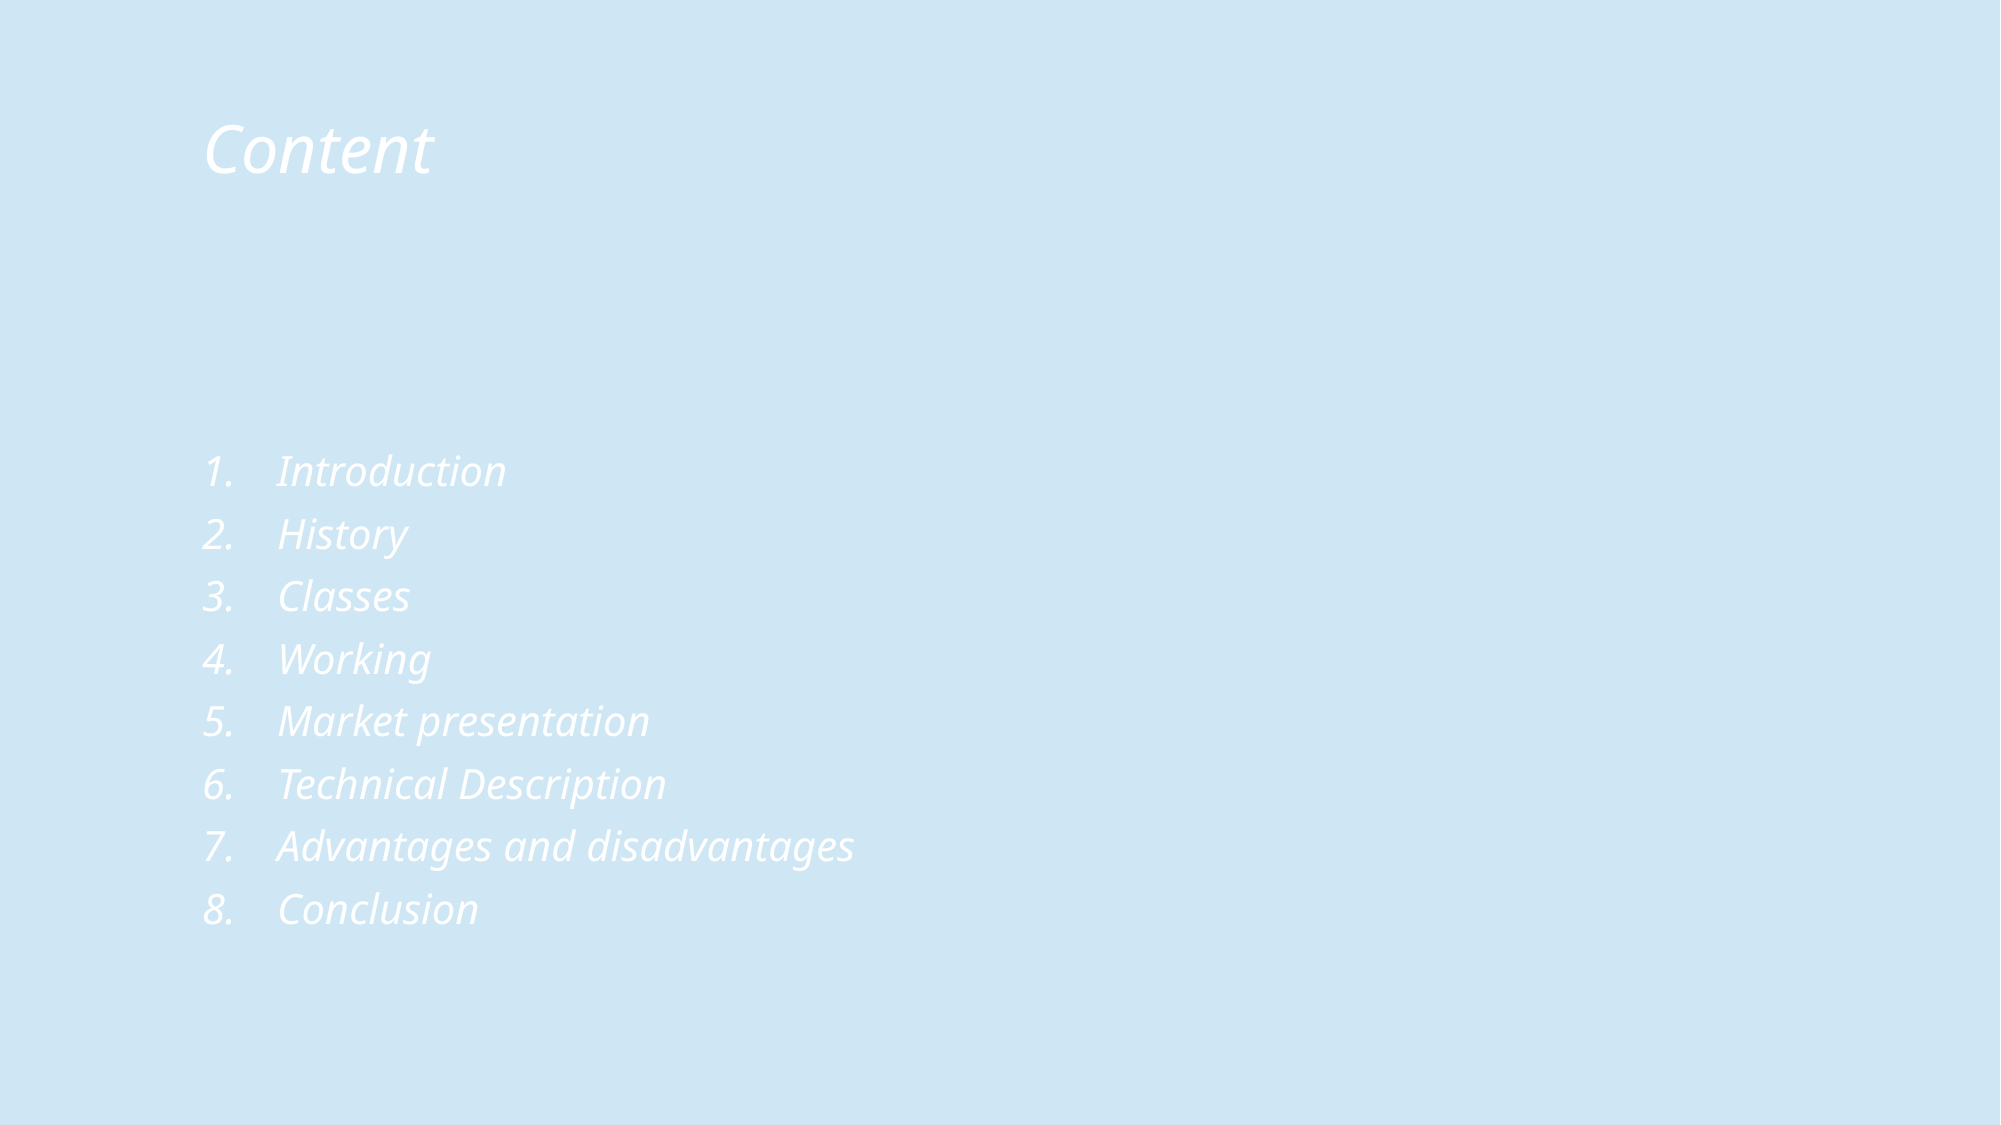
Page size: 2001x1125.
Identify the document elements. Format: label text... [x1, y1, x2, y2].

title Content [187, 99, 1813, 413]
list Introduction History Classes Working Market presentation Technical Description Advantages and disadvantages Conclusion [187, 437, 1813, 950]
